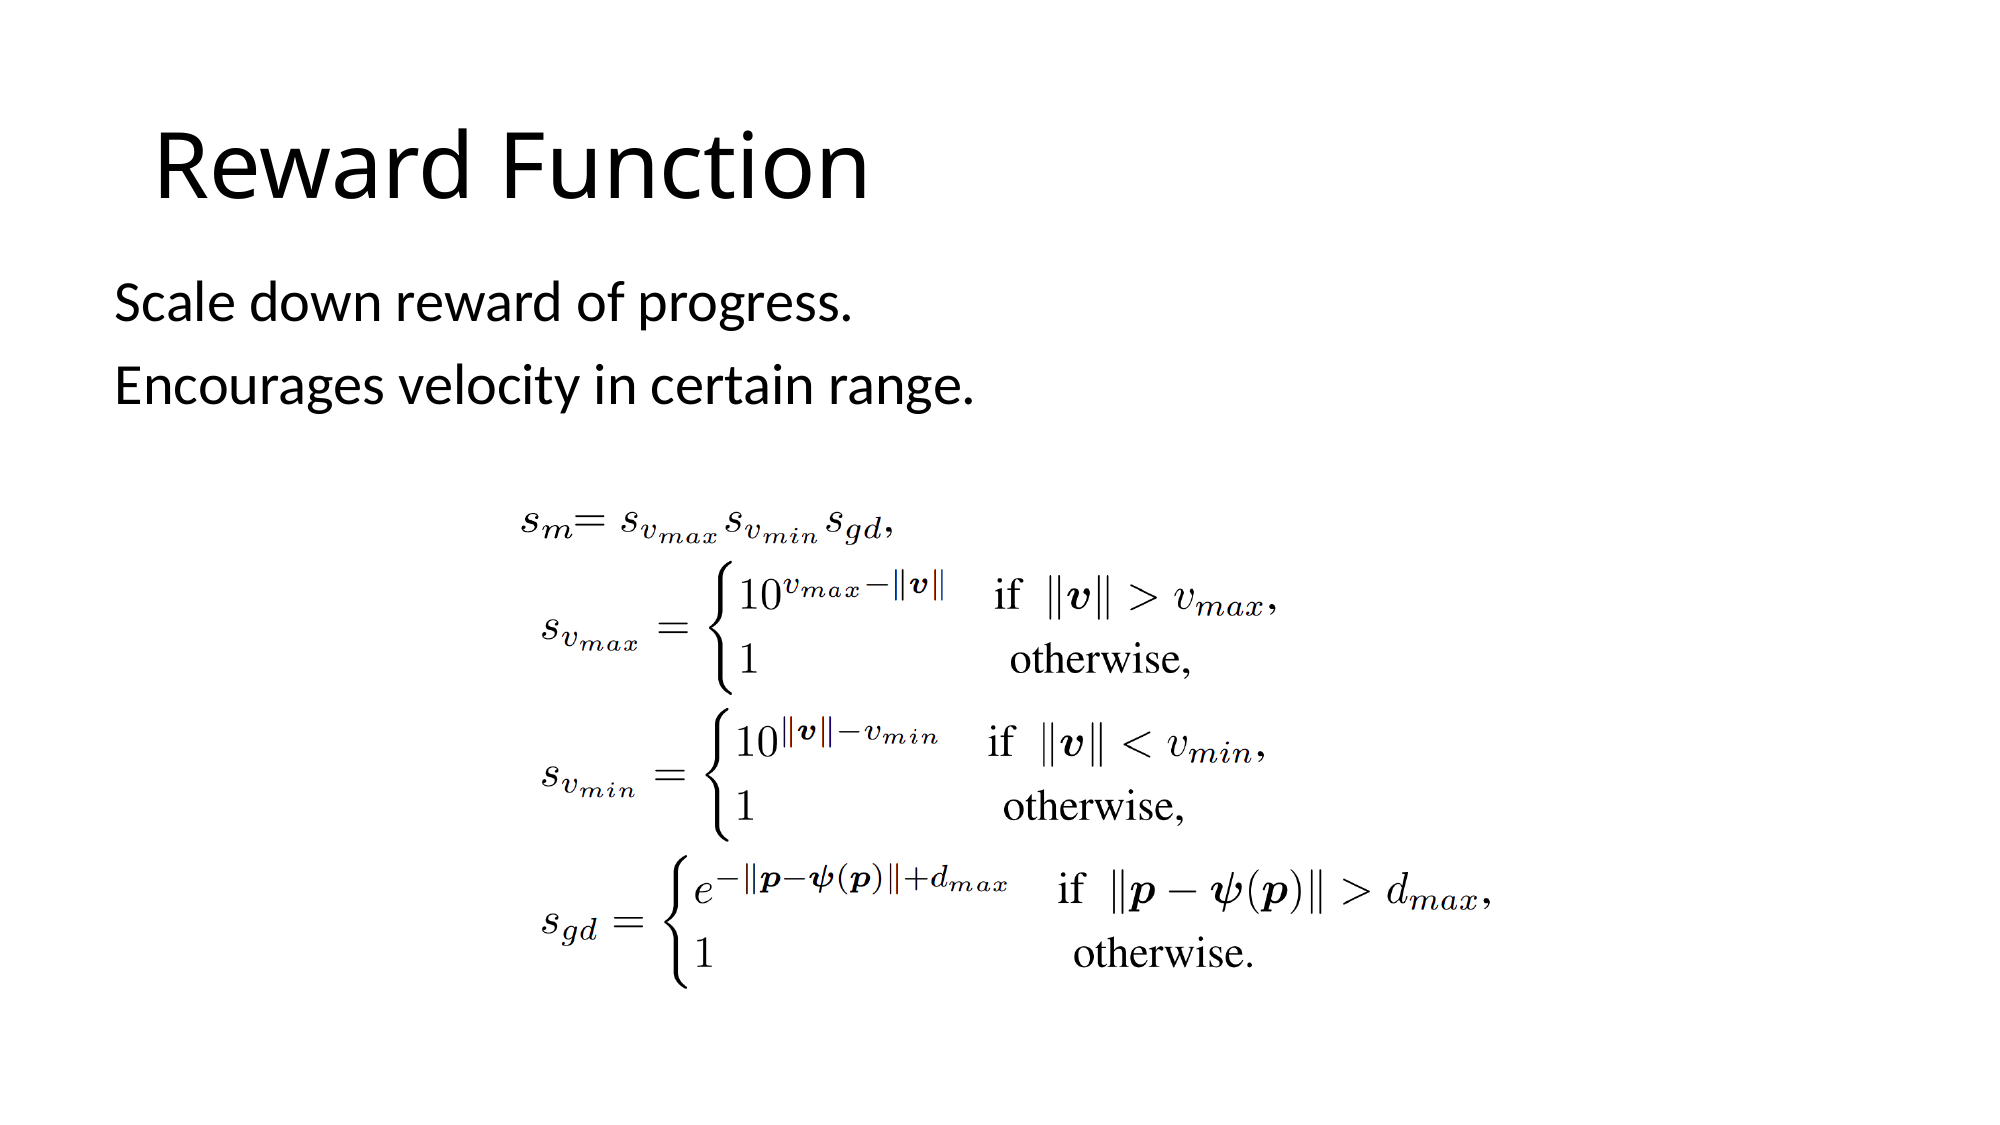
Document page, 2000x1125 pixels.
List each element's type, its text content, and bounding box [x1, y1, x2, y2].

list Scale down reward of progress. Encourages velocity in certain range. [99, 263, 1900, 916]
picture [531, 487, 1506, 1005]
title Reward Function [137, 59, 1862, 263]
text_box [493, 487, 573, 600]
